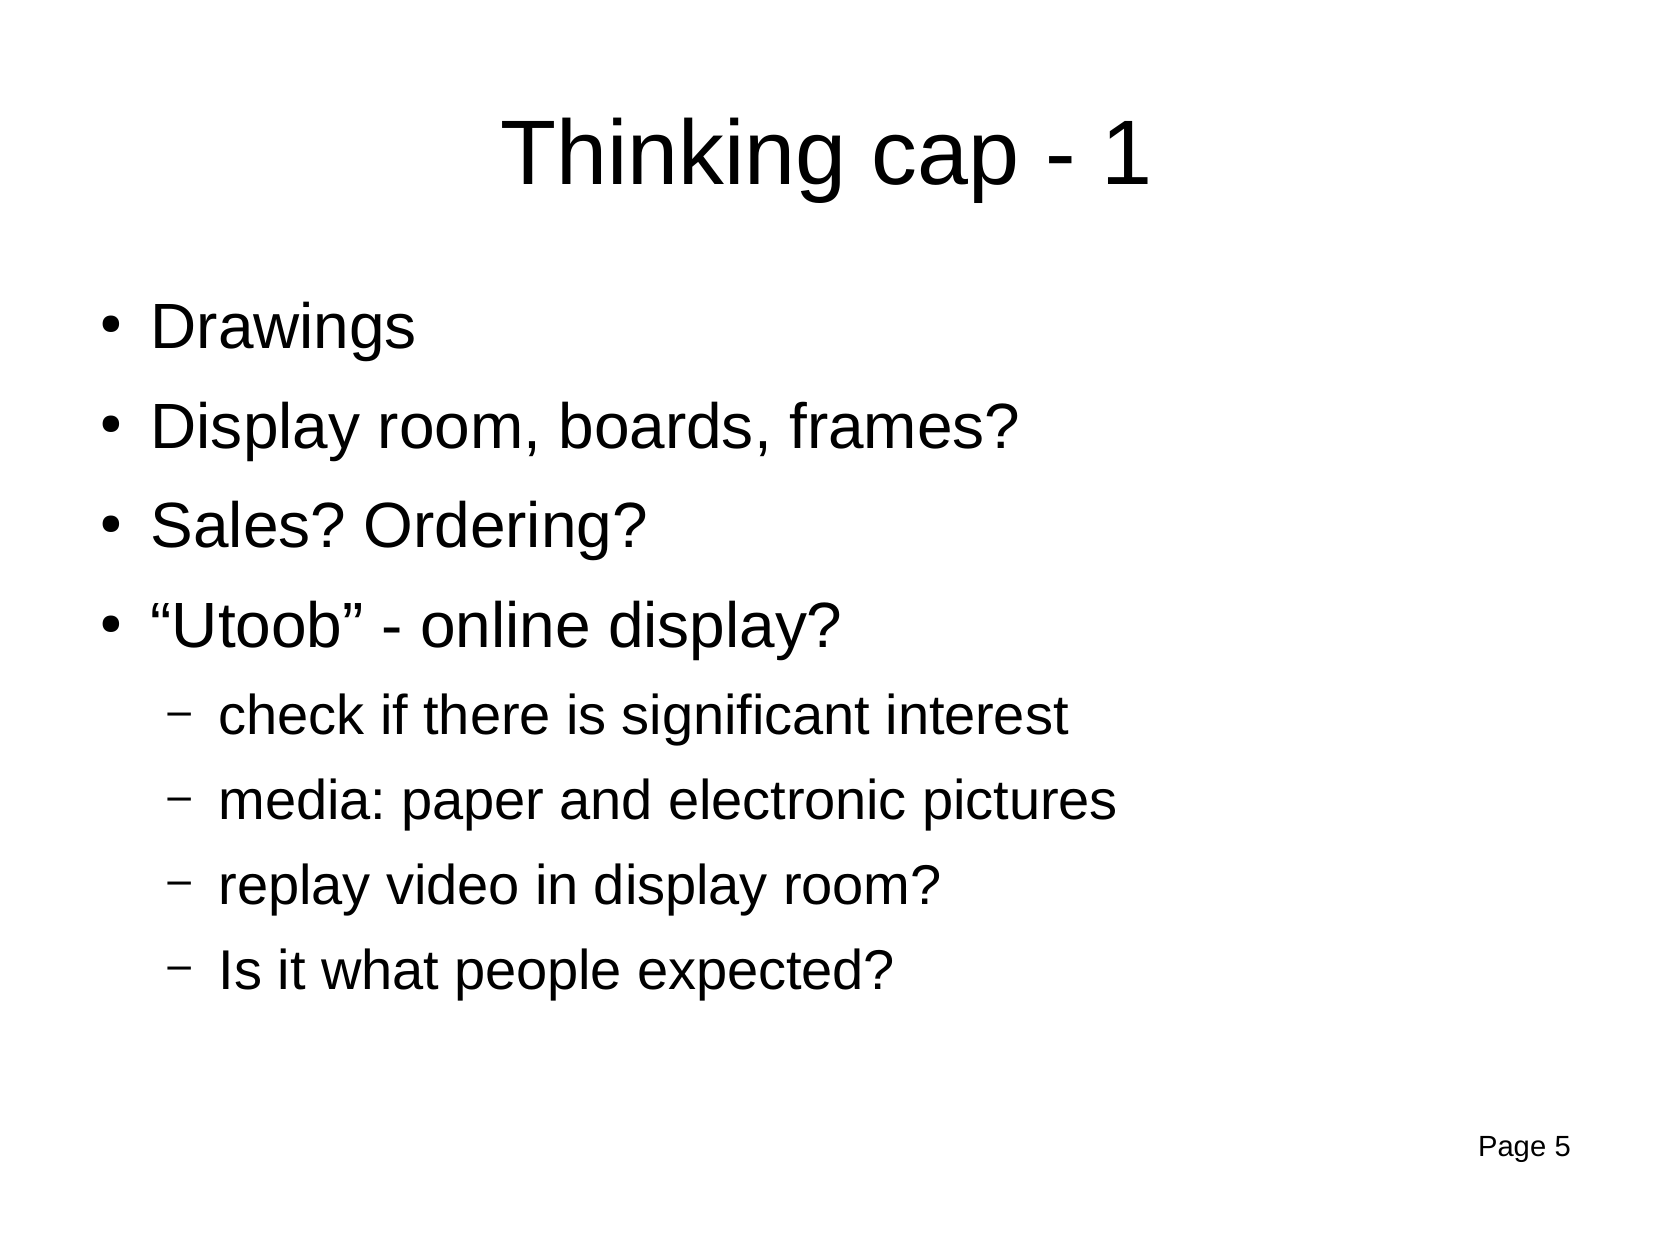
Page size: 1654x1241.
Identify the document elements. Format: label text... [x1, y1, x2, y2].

title Thinking cap - 1 [82, 49, 1571, 257]
list Drawings Display room, boards, frames? Sales? Ordering? “Utoob” - online display? check if there is significant interest media: paper and electronic pictures replay video in display room? Is it what people expected? [82, 290, 1571, 1010]
